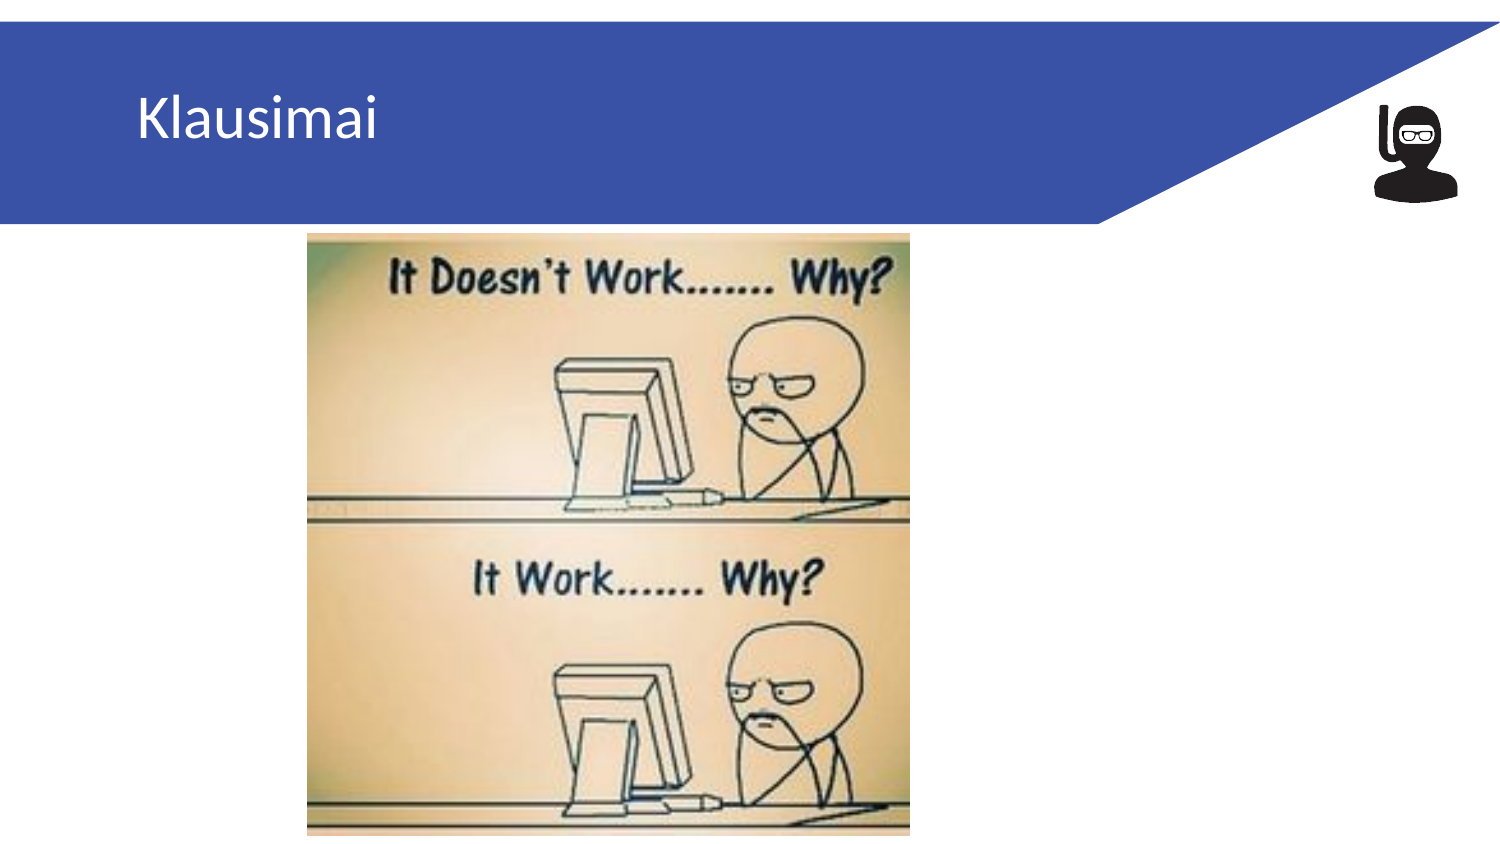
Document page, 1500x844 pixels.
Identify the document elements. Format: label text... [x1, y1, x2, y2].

title Klausimai [122, 72, 1500, 167]
picture [307, 233, 910, 837]
text_box [1404, 23, 1500, 72]
picture [1326, 167, 1500, 211]
text_box [1096, 167, 1500, 227]
